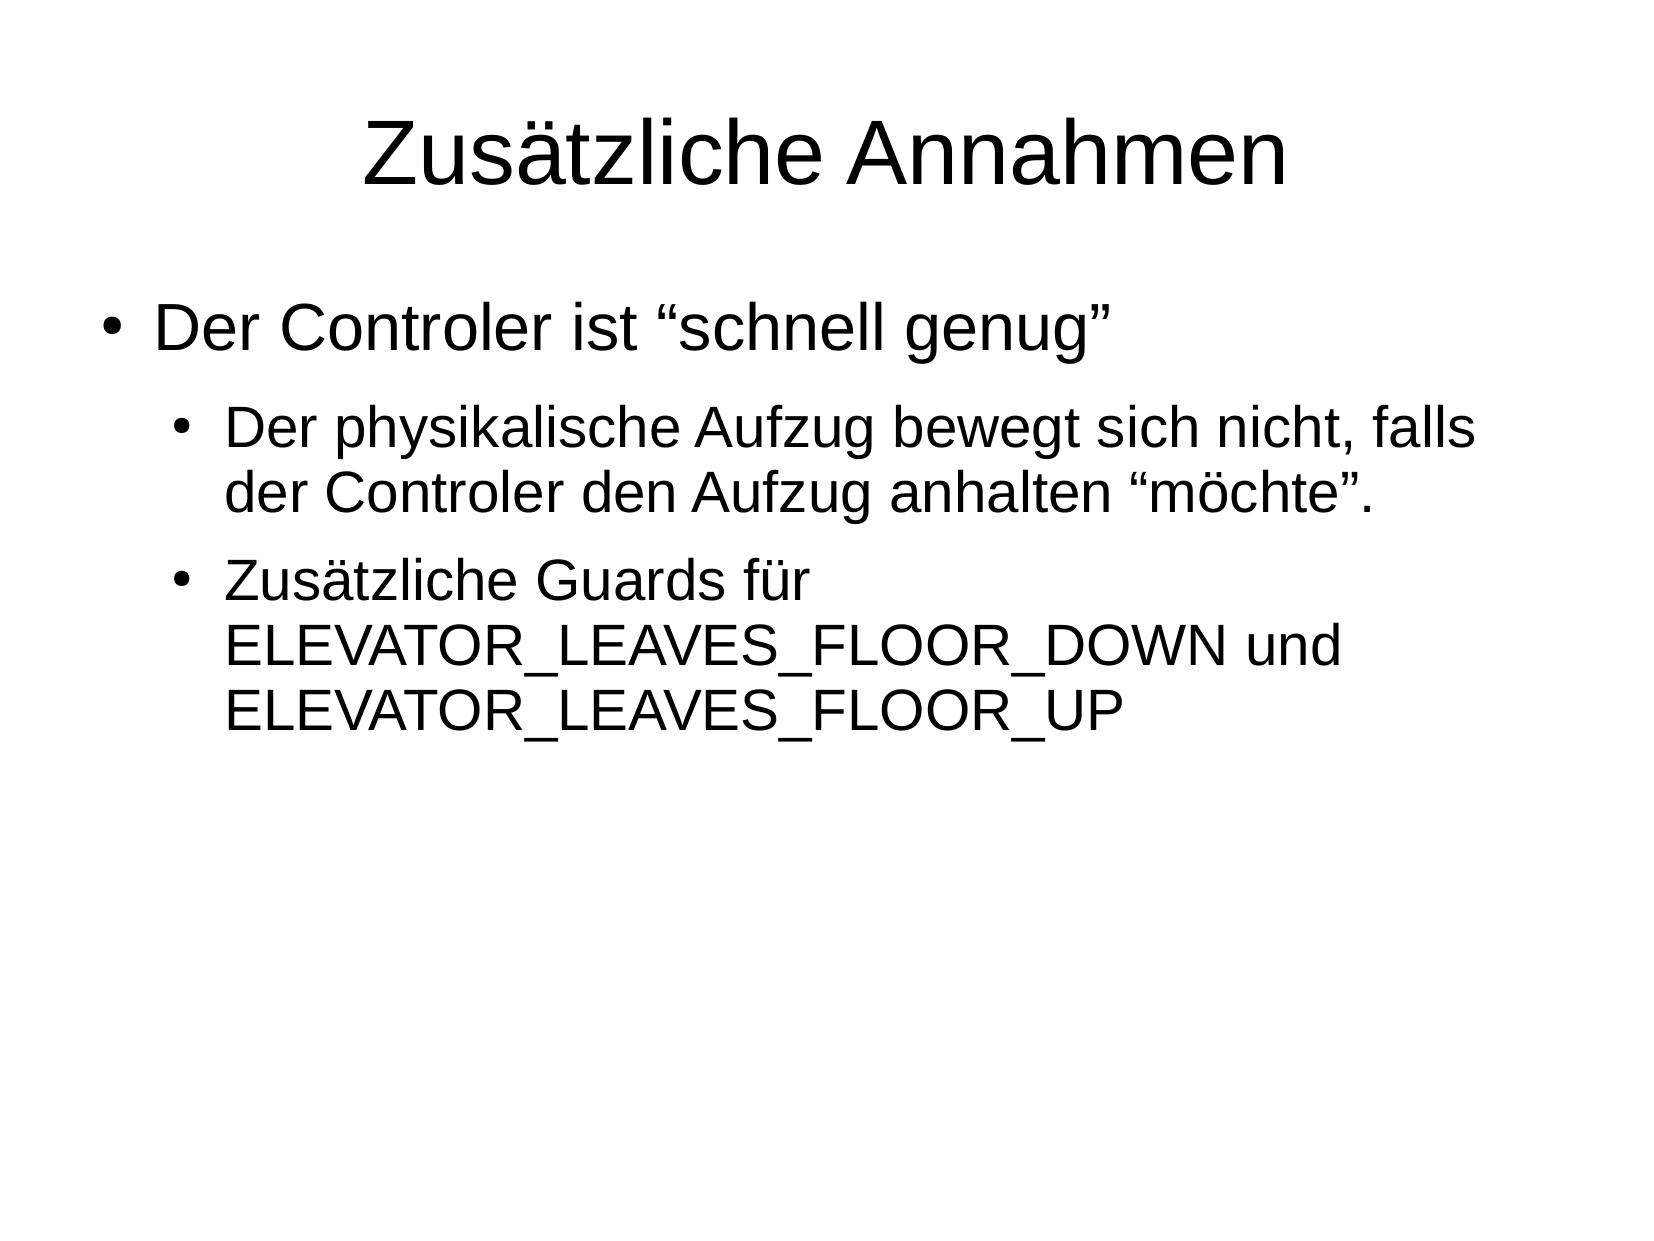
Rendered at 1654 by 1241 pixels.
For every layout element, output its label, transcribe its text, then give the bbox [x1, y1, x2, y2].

title Zusätzliche Annahmen [82, 56, 1571, 250]
list Der Controler ist “schnell genug” Der physikalische Aufzug bewegt sich nicht, falls der Controler den Aufzug anhalten “möchte”. Zusätzliche Guards für ELEVATOR_LEAVES_FLOOR_DOWN und ELEVATOR_LEAVES_FLOOR_UP [82, 290, 1571, 1109]
